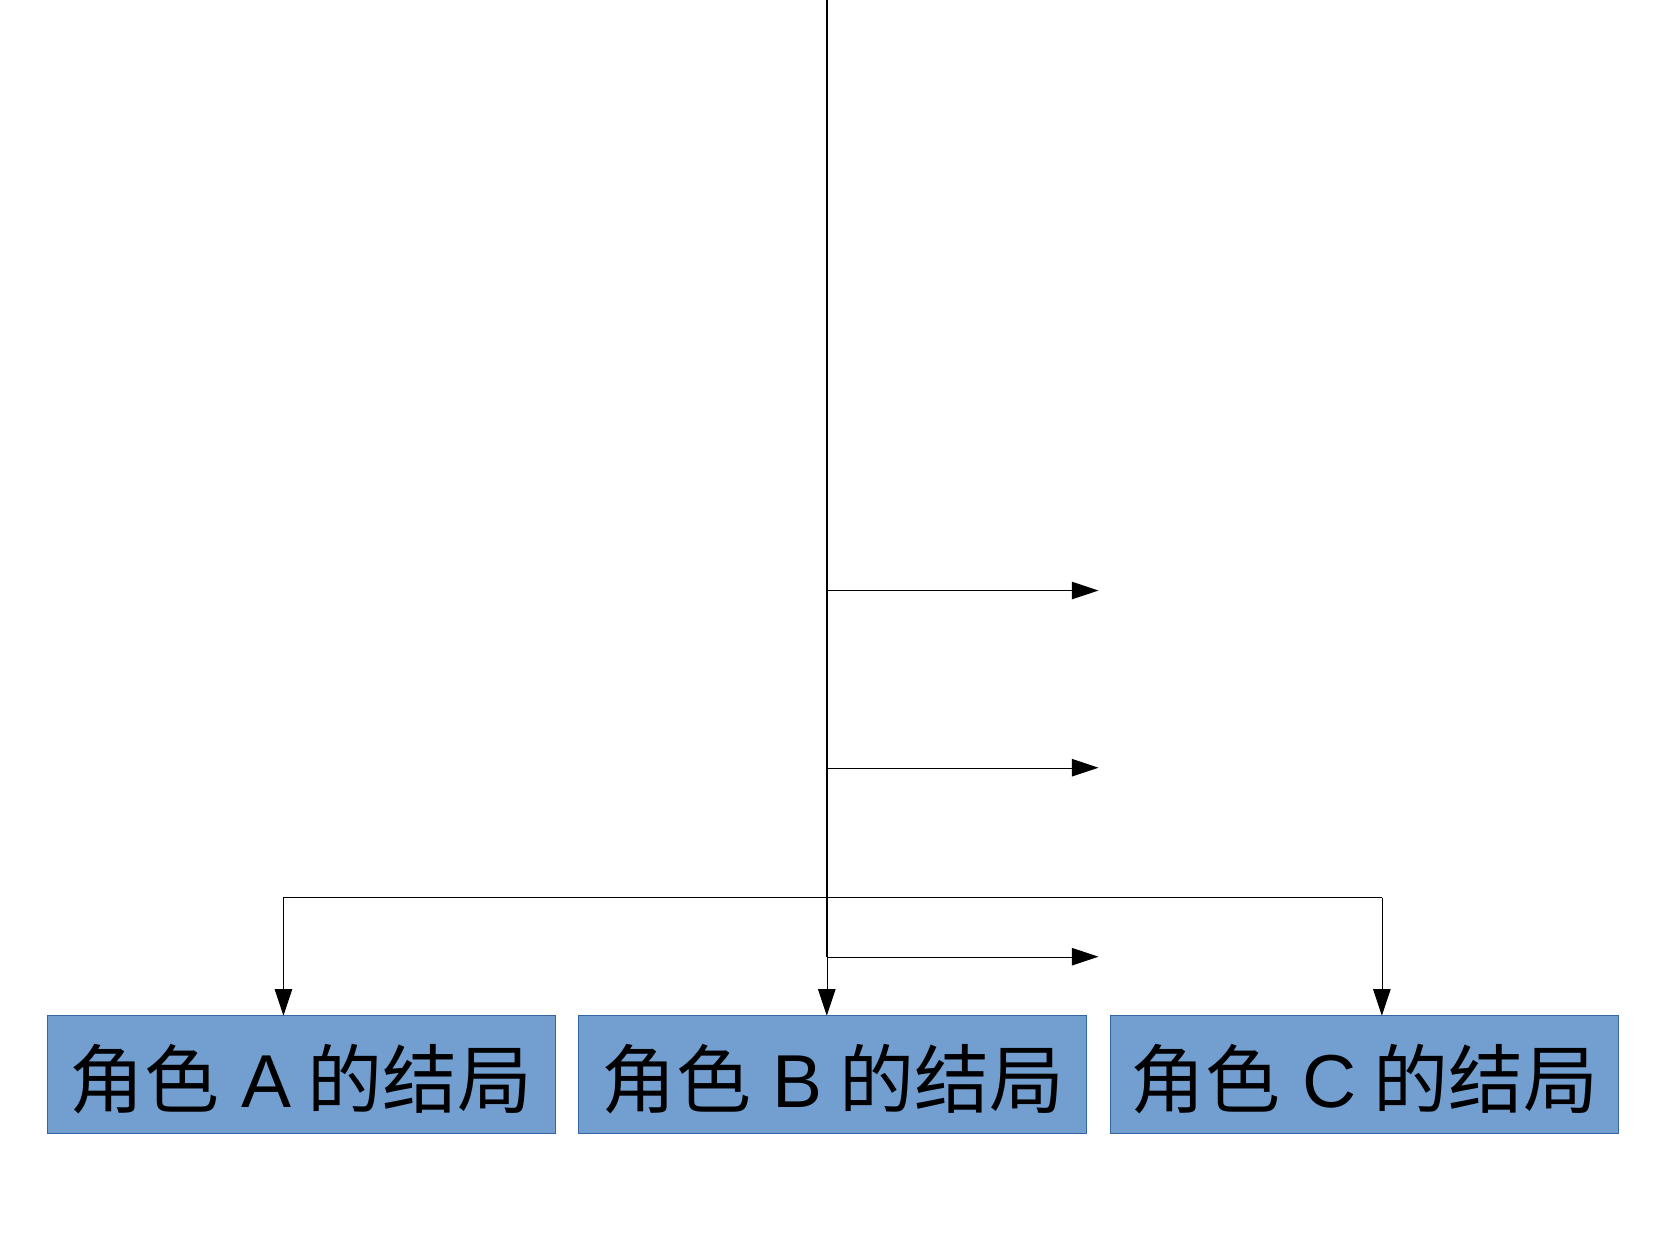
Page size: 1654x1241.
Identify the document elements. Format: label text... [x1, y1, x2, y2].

text_box 角色B的结局 [578, 1015, 1087, 1134]
text_box 角色C的结局 [1110, 1015, 1619, 1134]
text_box 角色A的结局 [47, 1015, 556, 1134]
